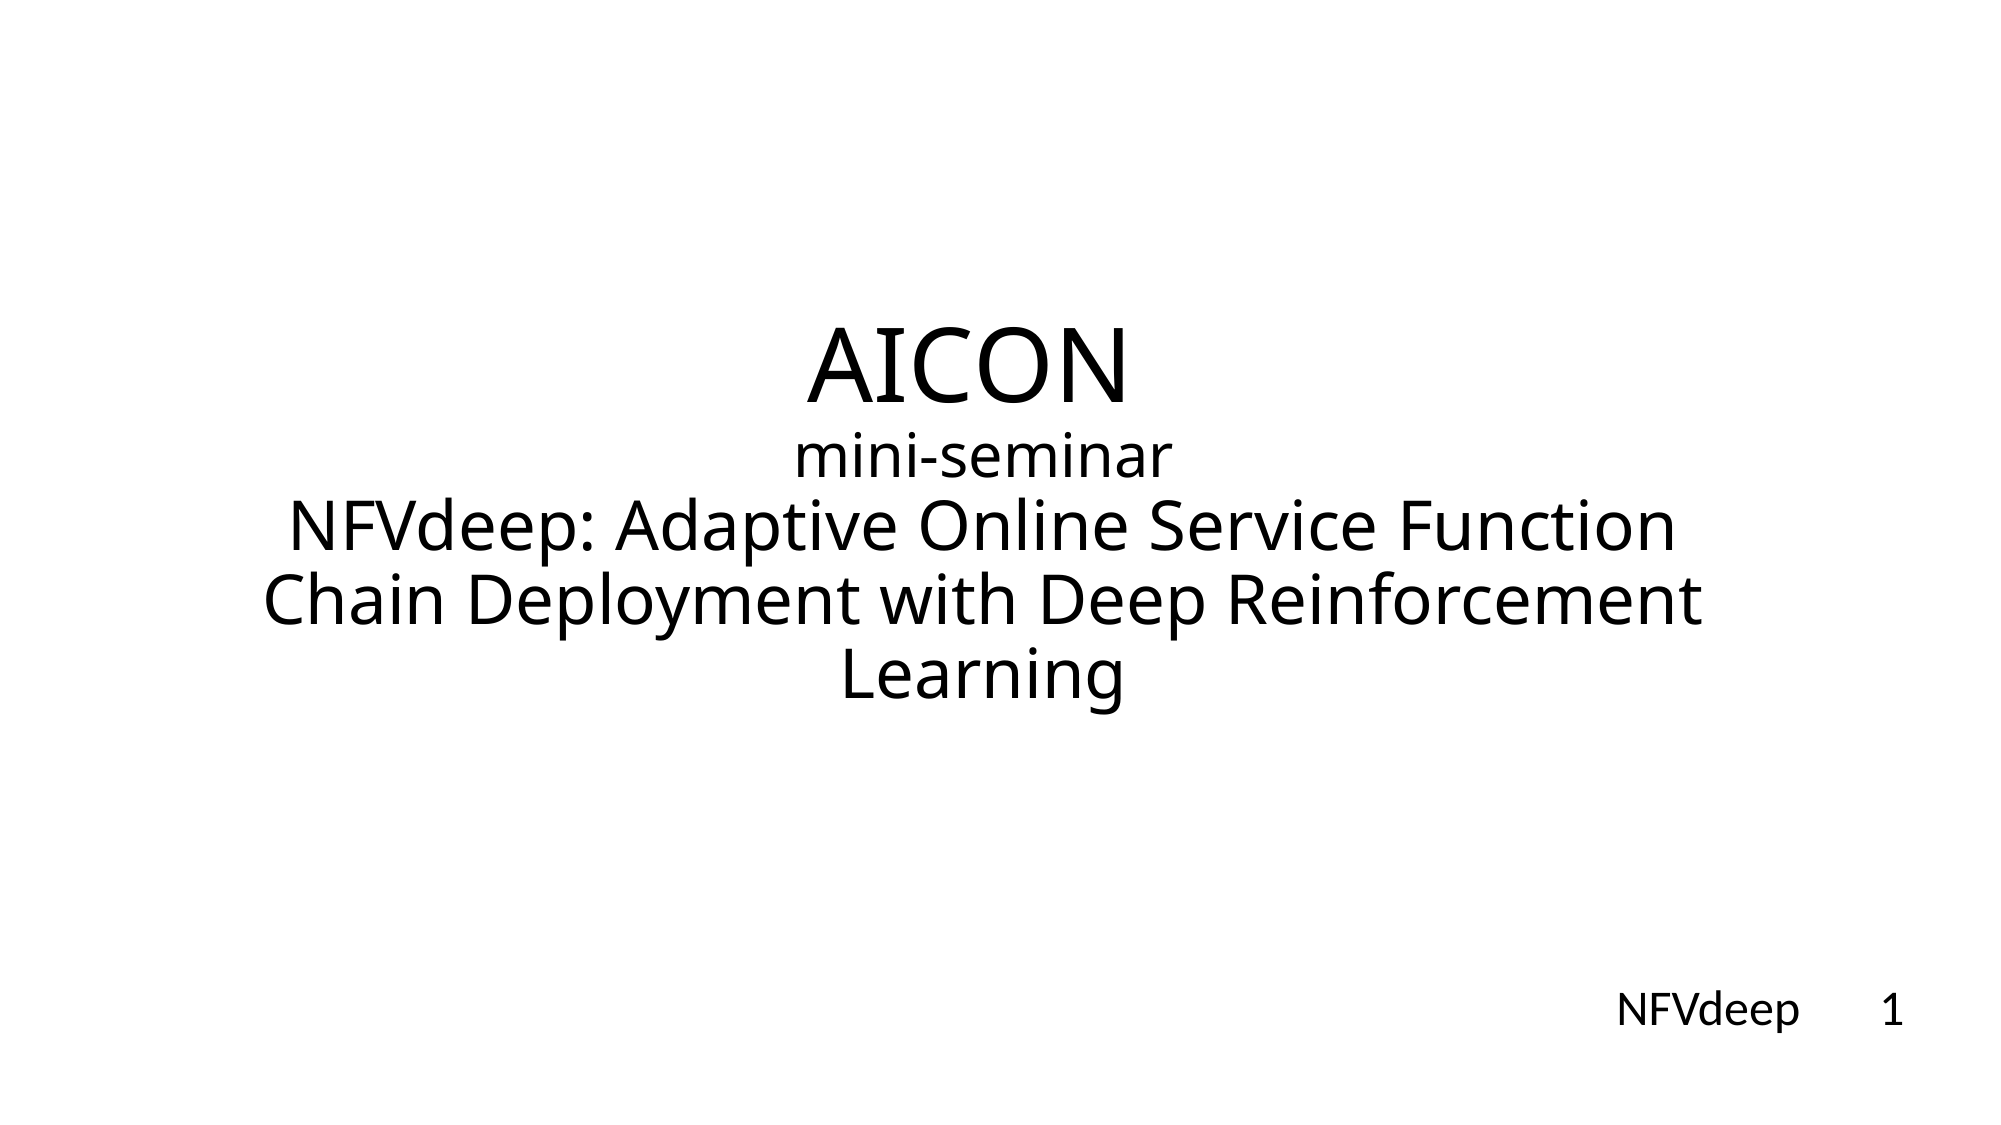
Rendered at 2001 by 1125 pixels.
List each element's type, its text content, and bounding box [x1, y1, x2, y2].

subtitle NFVdeep 1 [487, 979, 1988, 1048]
title AICON mini-seminar NFVdeep: Adaptive Online Service Function Chain Deployment with Deep Reinforcement Learning [233, 77, 1734, 722]
